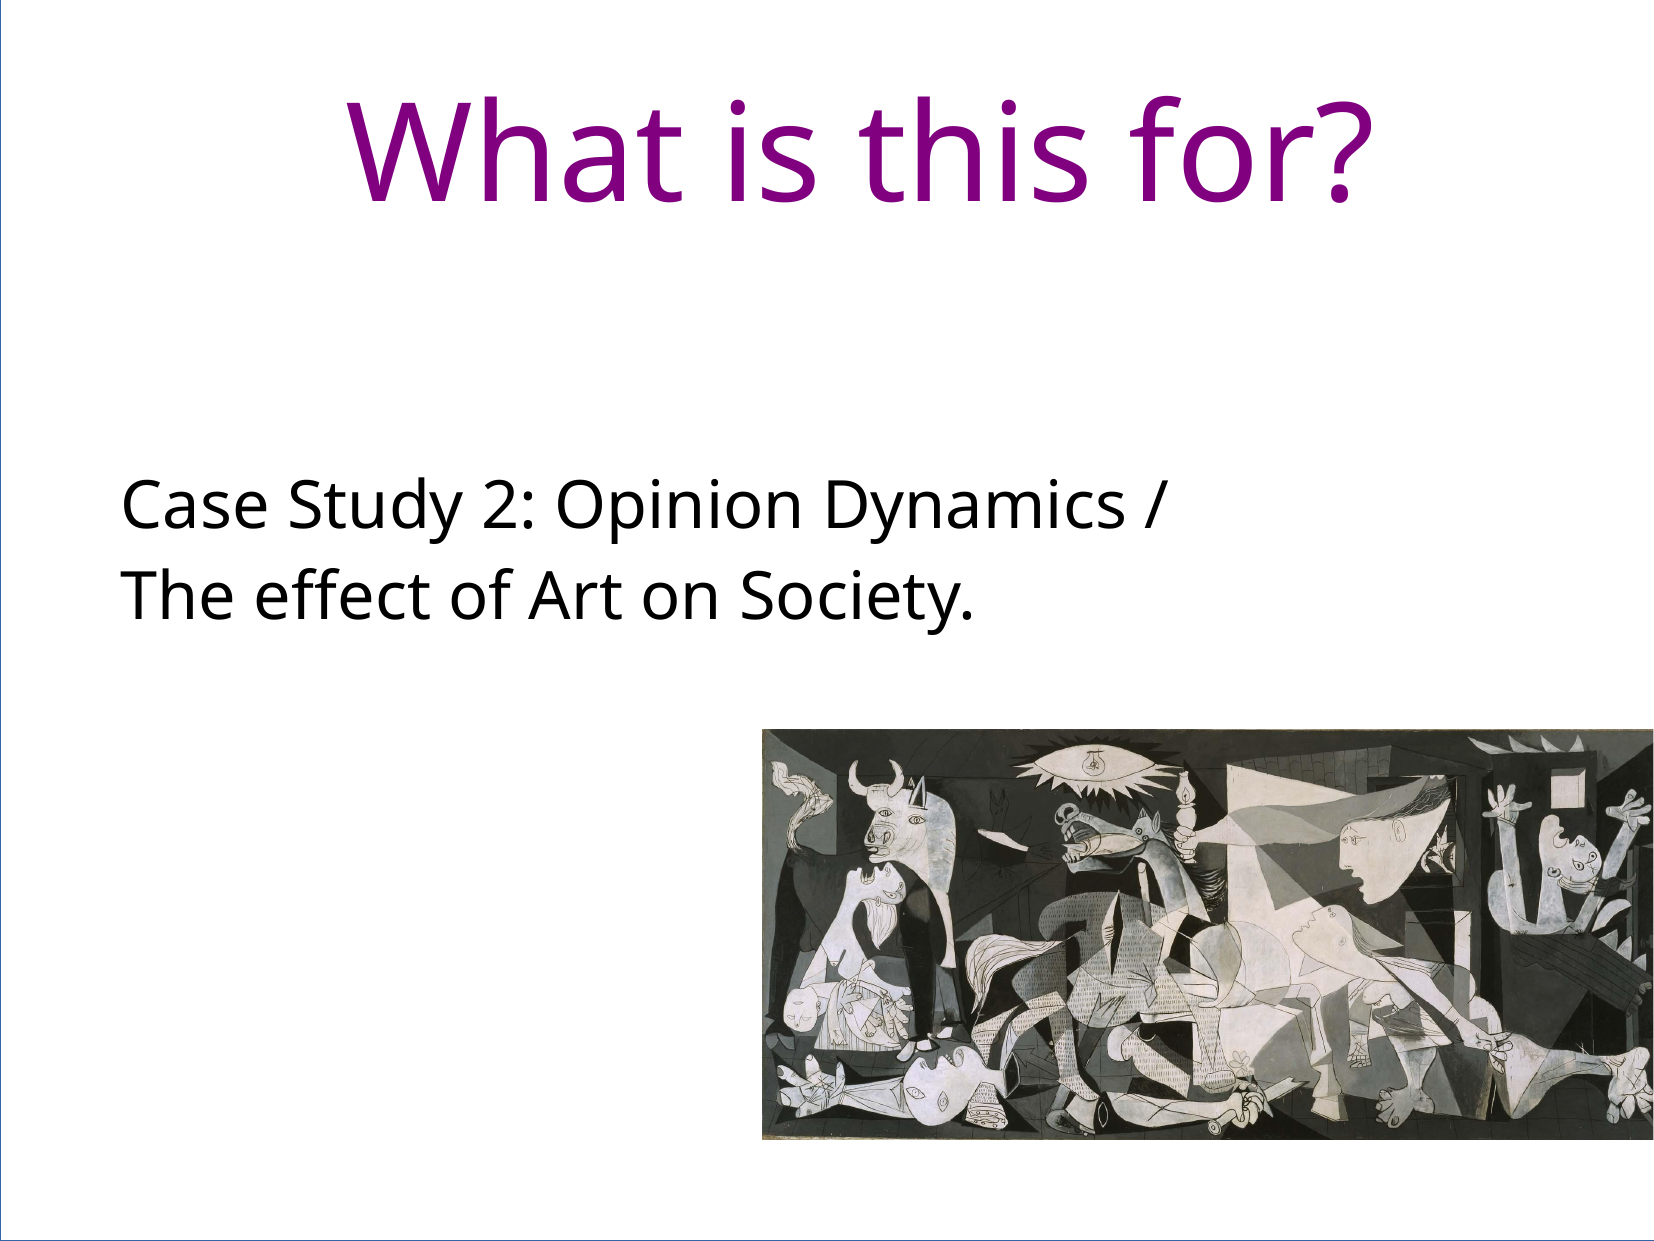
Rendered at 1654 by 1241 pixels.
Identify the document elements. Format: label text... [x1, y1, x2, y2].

text_box Case Study 2: Opinion Dynamics / The effect of Art on Society. [105, 450, 1201, 765]
text_box [0, 0, 1654, 1241]
title What is this for? [116, 45, 1606, 253]
picture [762, 729, 1654, 1141]
